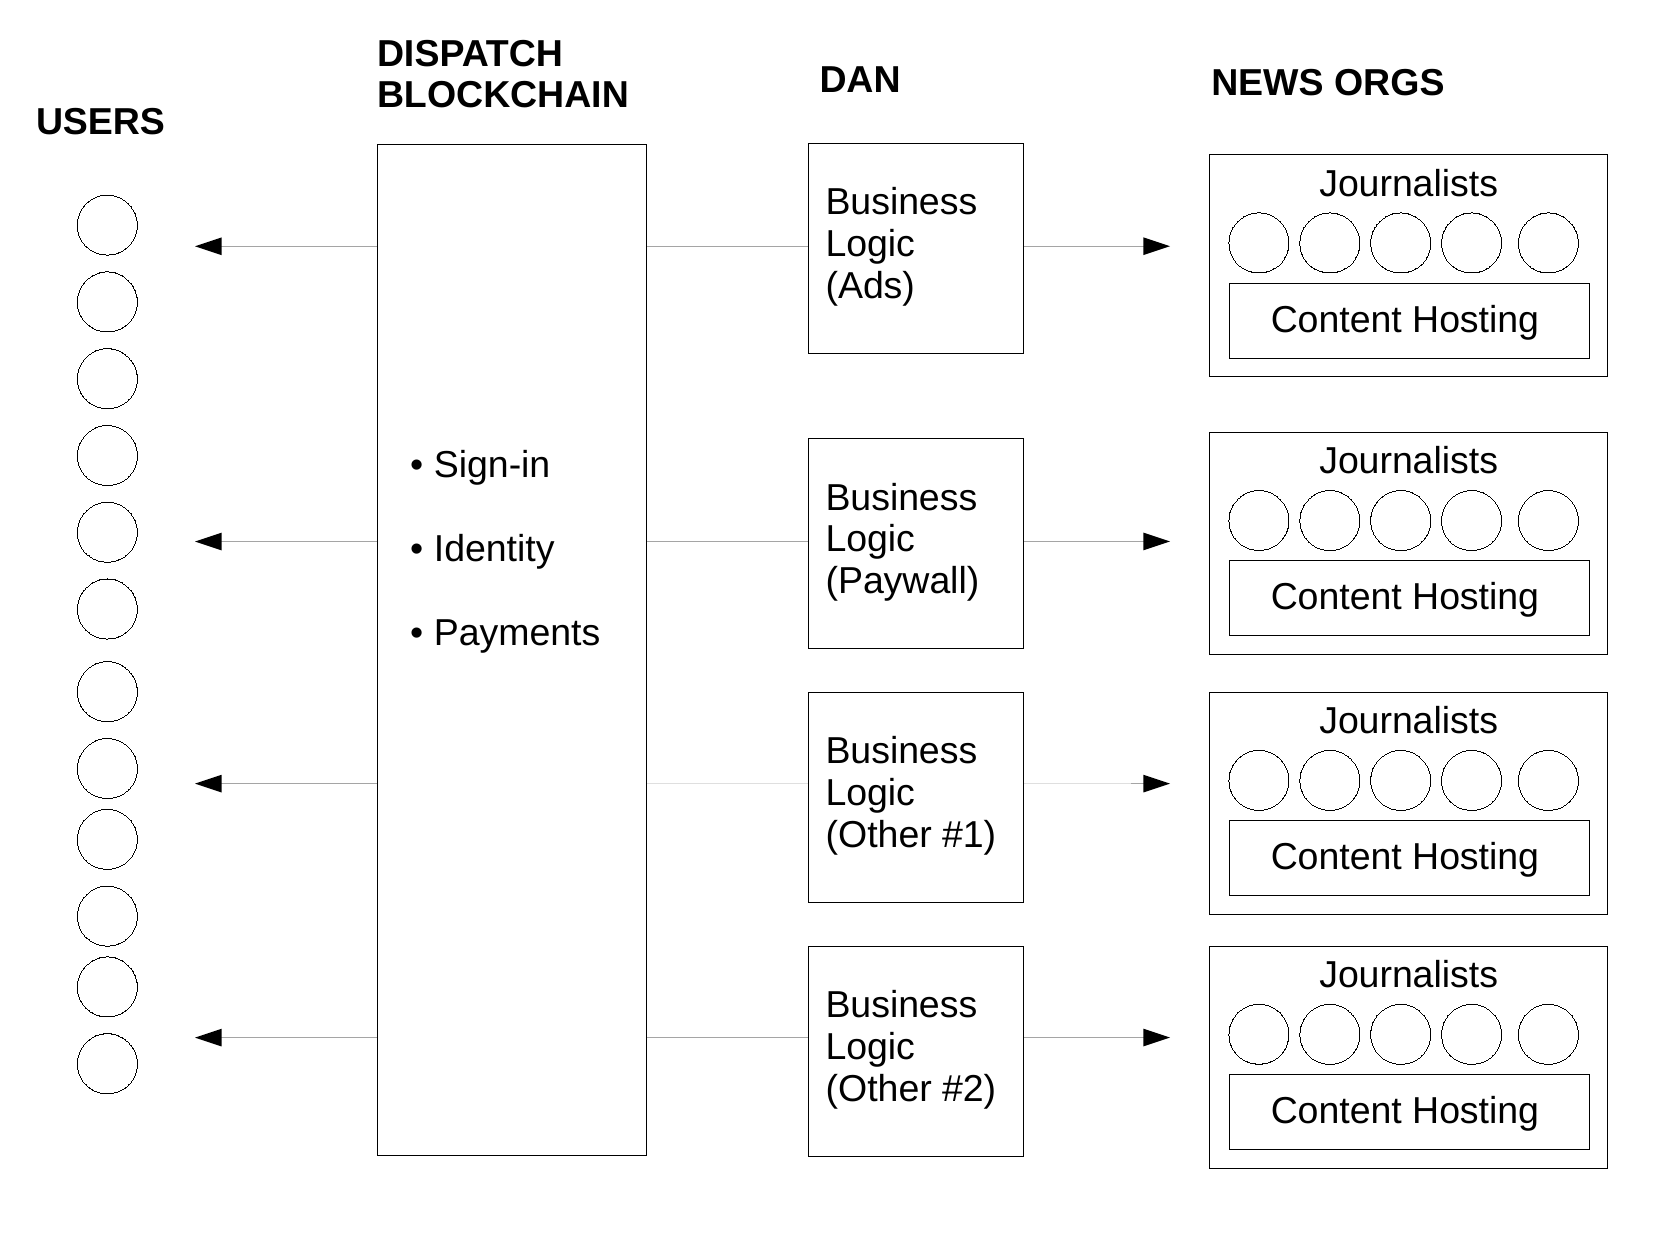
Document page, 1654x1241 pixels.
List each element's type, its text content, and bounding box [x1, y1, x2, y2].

text_box [1209, 1003, 1608, 1169]
text_box [77, 195, 138, 256]
text_box [1209, 490, 1608, 655]
text_box [77, 886, 138, 947]
text_box Content Hosting [1232, 290, 1578, 348]
text_box DISPATCH BLOCKCHAIN [362, 24, 648, 124]
text_box [1209, 212, 1608, 377]
text_box Journalists [1209, 432, 1608, 490]
text_box Content Hosting [1232, 828, 1578, 886]
text_box [77, 578, 138, 640]
text_box [77, 956, 138, 1017]
text_box Business Logic (Other #2) [810, 976, 1024, 1118]
text_box Journalists [1209, 946, 1608, 1003]
text_box [77, 271, 138, 332]
text_box Business Logic (Other #1) [810, 722, 1024, 864]
text_box Content Hosting [1232, 1082, 1578, 1139]
text_box [77, 809, 138, 870]
text_box [77, 348, 138, 409]
text_box [77, 425, 138, 486]
text_box [1209, 749, 1608, 915]
text_box [77, 502, 138, 563]
text_box USERS [21, 92, 202, 159]
text_box • Sign-in • Identity • Payments [395, 436, 632, 661]
text_box [808, 946, 1024, 1157]
text_box [77, 661, 138, 722]
text_box Content Hosting [1232, 568, 1578, 626]
text_box [808, 692, 1024, 903]
text_box [77, 738, 138, 799]
text_box Journalists [1209, 154, 1608, 212]
text_box NEWS ORGS [1196, 54, 1482, 130]
text_box [377, 144, 647, 1156]
text_box DAN [804, 50, 1000, 132]
text_box Journalists [1209, 692, 1608, 749]
text_box [808, 143, 1024, 354]
text_box Business Logic (Ads) [810, 173, 1024, 315]
text_box [77, 1033, 138, 1094]
text_box Business Logic (Paywall) [810, 468, 1024, 610]
text_box [808, 438, 1024, 649]
